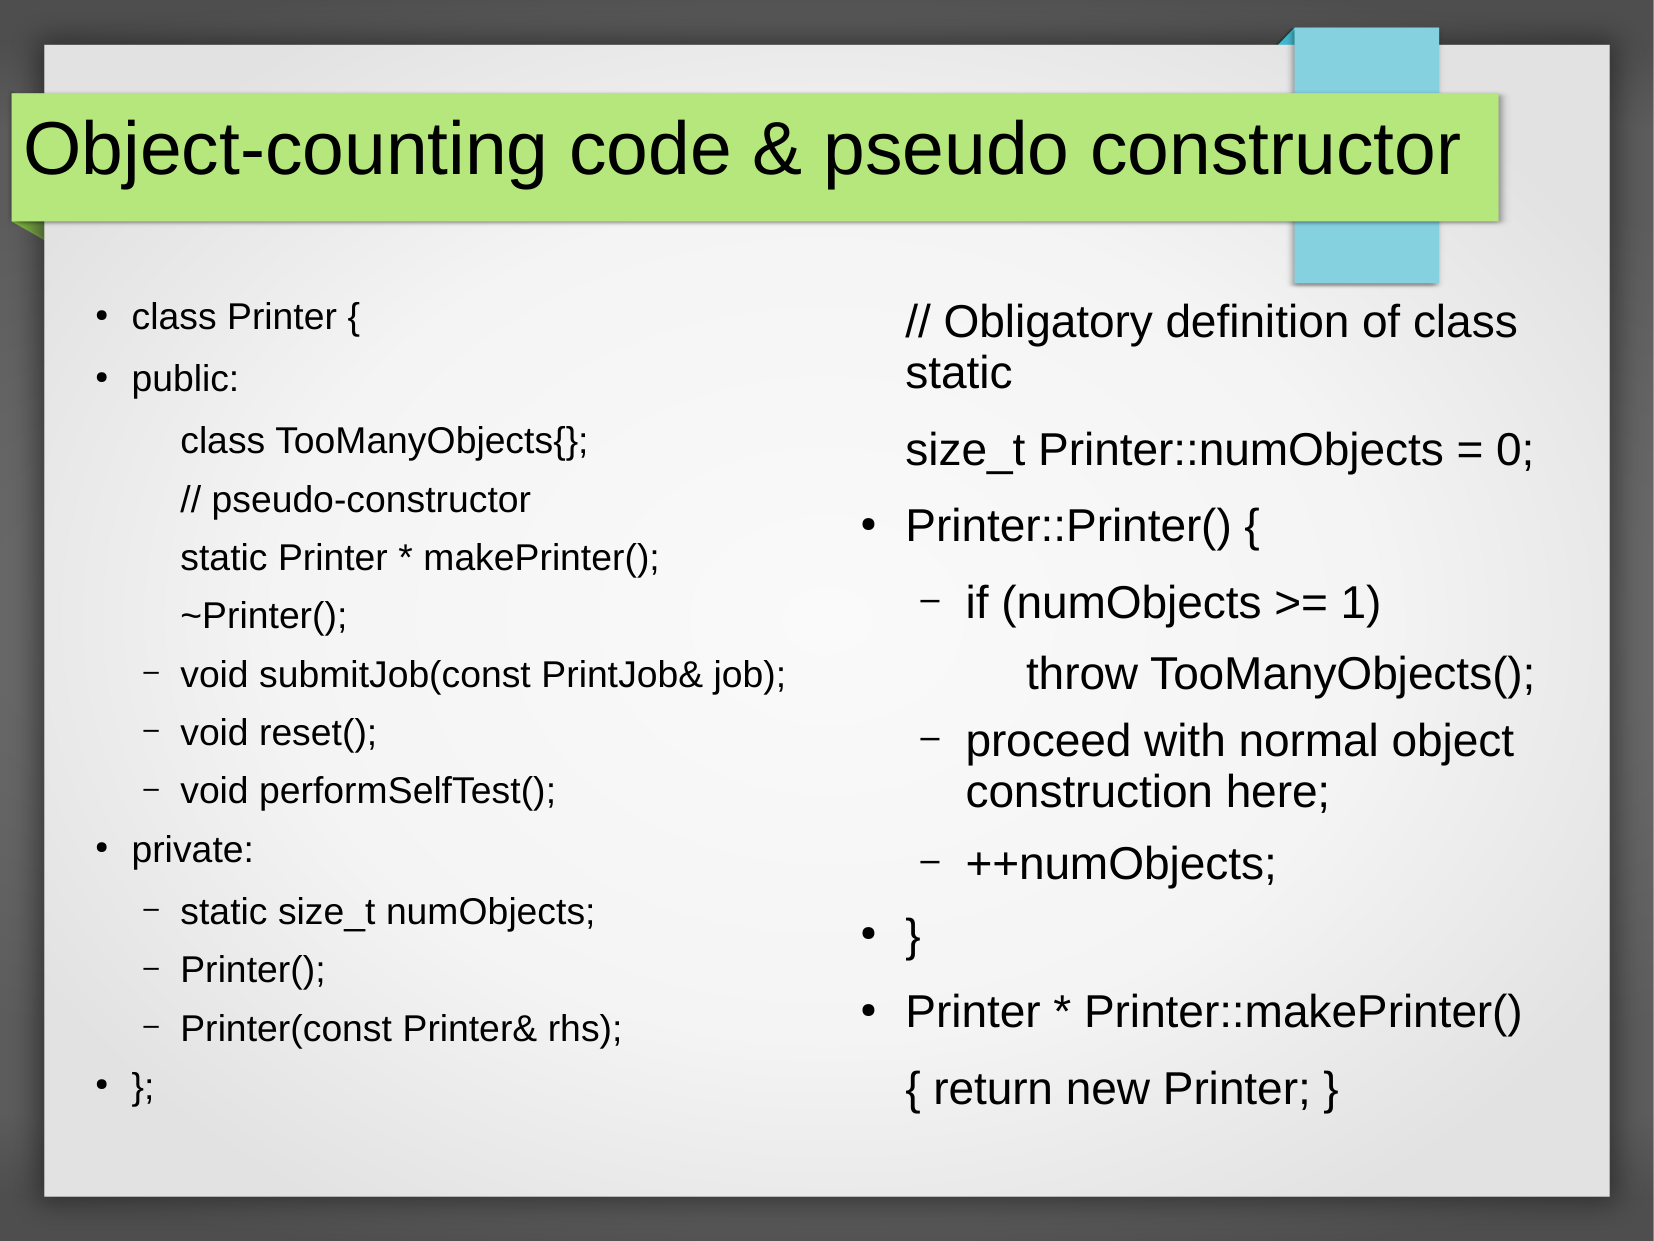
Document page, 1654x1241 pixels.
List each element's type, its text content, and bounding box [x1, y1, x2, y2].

picture [0, 0, 1654, 1241]
title Object-counting code & pseudo constructor [23, 106, 1477, 191]
list class Printer { public: class TooManyObjects{}; // pseudo-constructor static Printer * makePrinter(); ~Printer(); void submitJob(const PrintJob& job); void reset(); void performSelfTest(); private: static size_t numObjects; Printer(); Printer(const Printer& rhs); }; [82, 295, 809, 1130]
list // Obligatory definition of class static size_t Printer::numObjects = 0; Printer::Printer() { if (numObjects >= 1) throw TooManyObjects(); proceed with normal object construction here; ++numObjects; } Printer * Printer::makePrinter() { return new Printer; } [845, 295, 1572, 1130]
